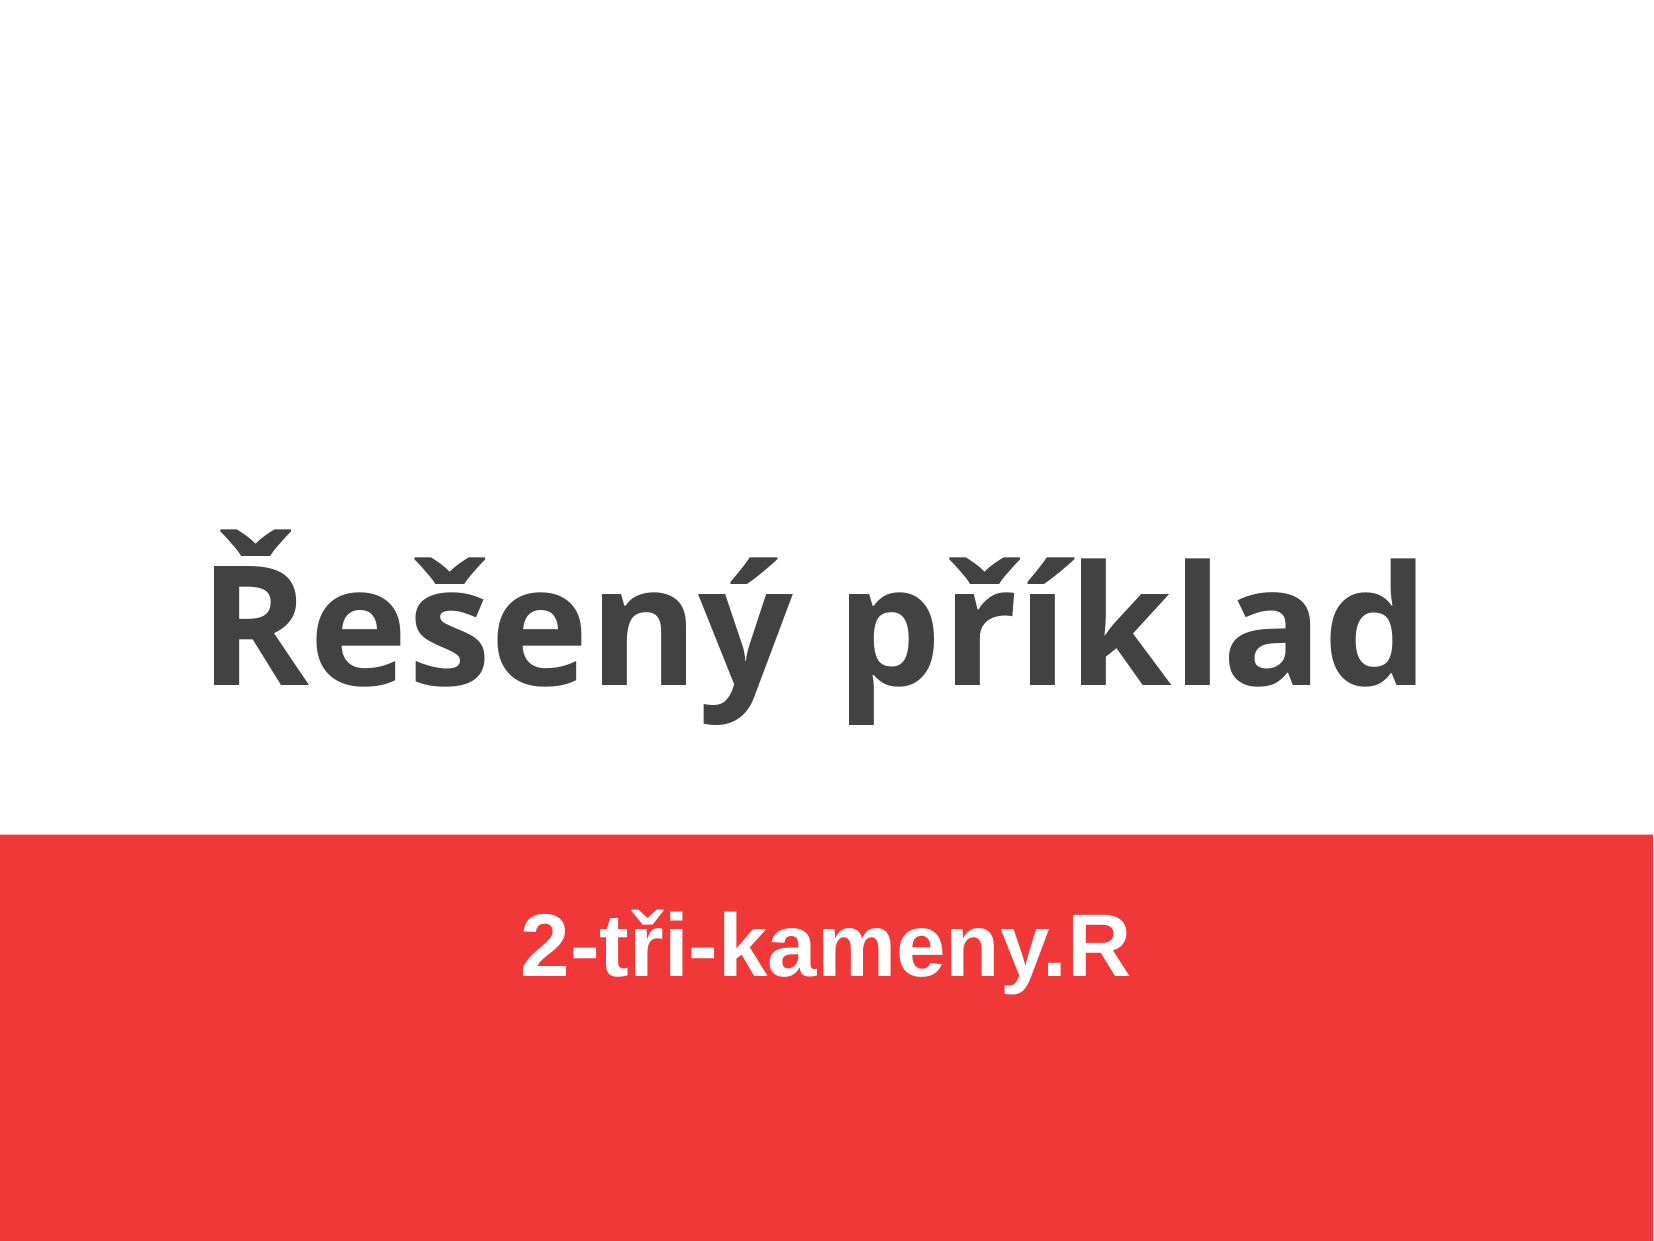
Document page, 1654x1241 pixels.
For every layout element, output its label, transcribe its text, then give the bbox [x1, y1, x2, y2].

subtitle 2-tři-kameny.R [82, 881, 1571, 1010]
title Řešený příklad [70, 430, 1559, 812]
